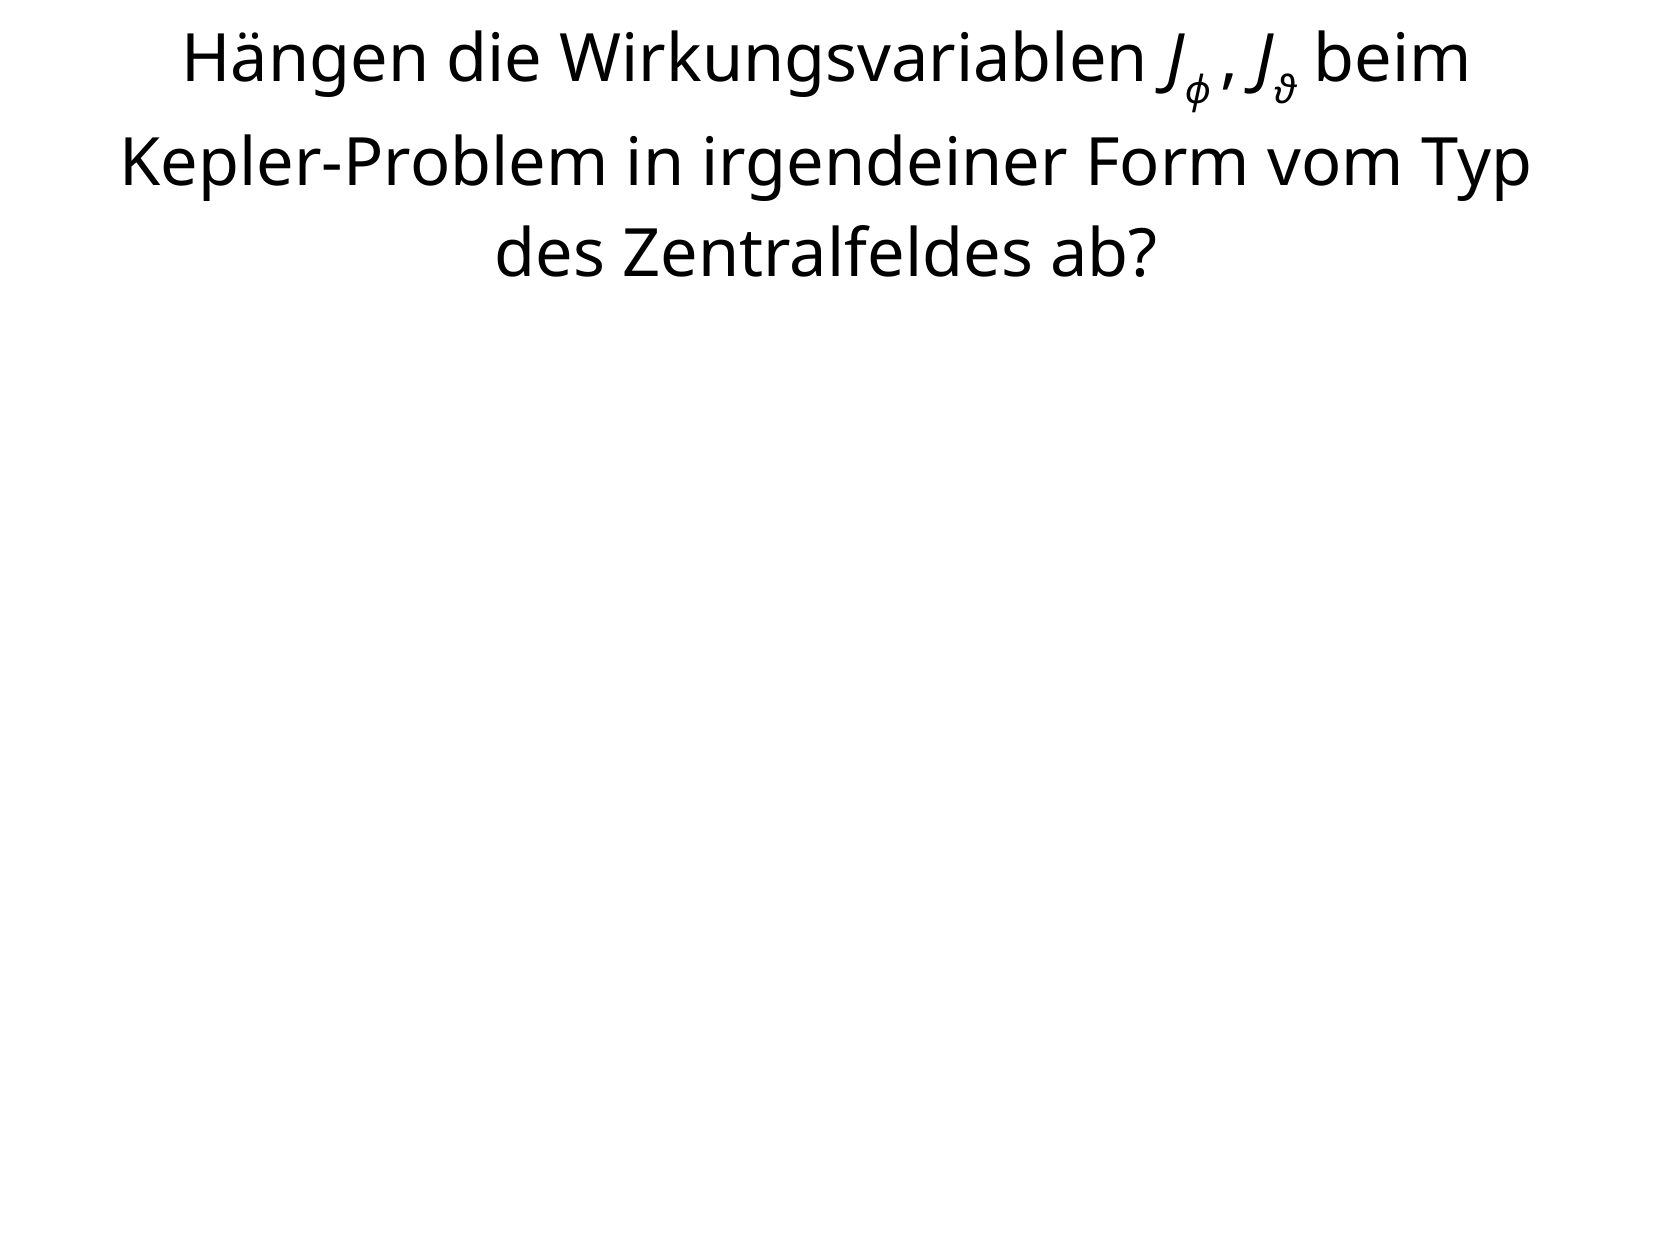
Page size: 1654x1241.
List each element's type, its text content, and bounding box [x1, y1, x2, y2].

title Hängen die Wirkungsvariablen Jϕ , Jϑ beim Kepler-Problem in irgendeiner Form vom Typ des Zentralfeldes ab? [82, 12, 1571, 294]
